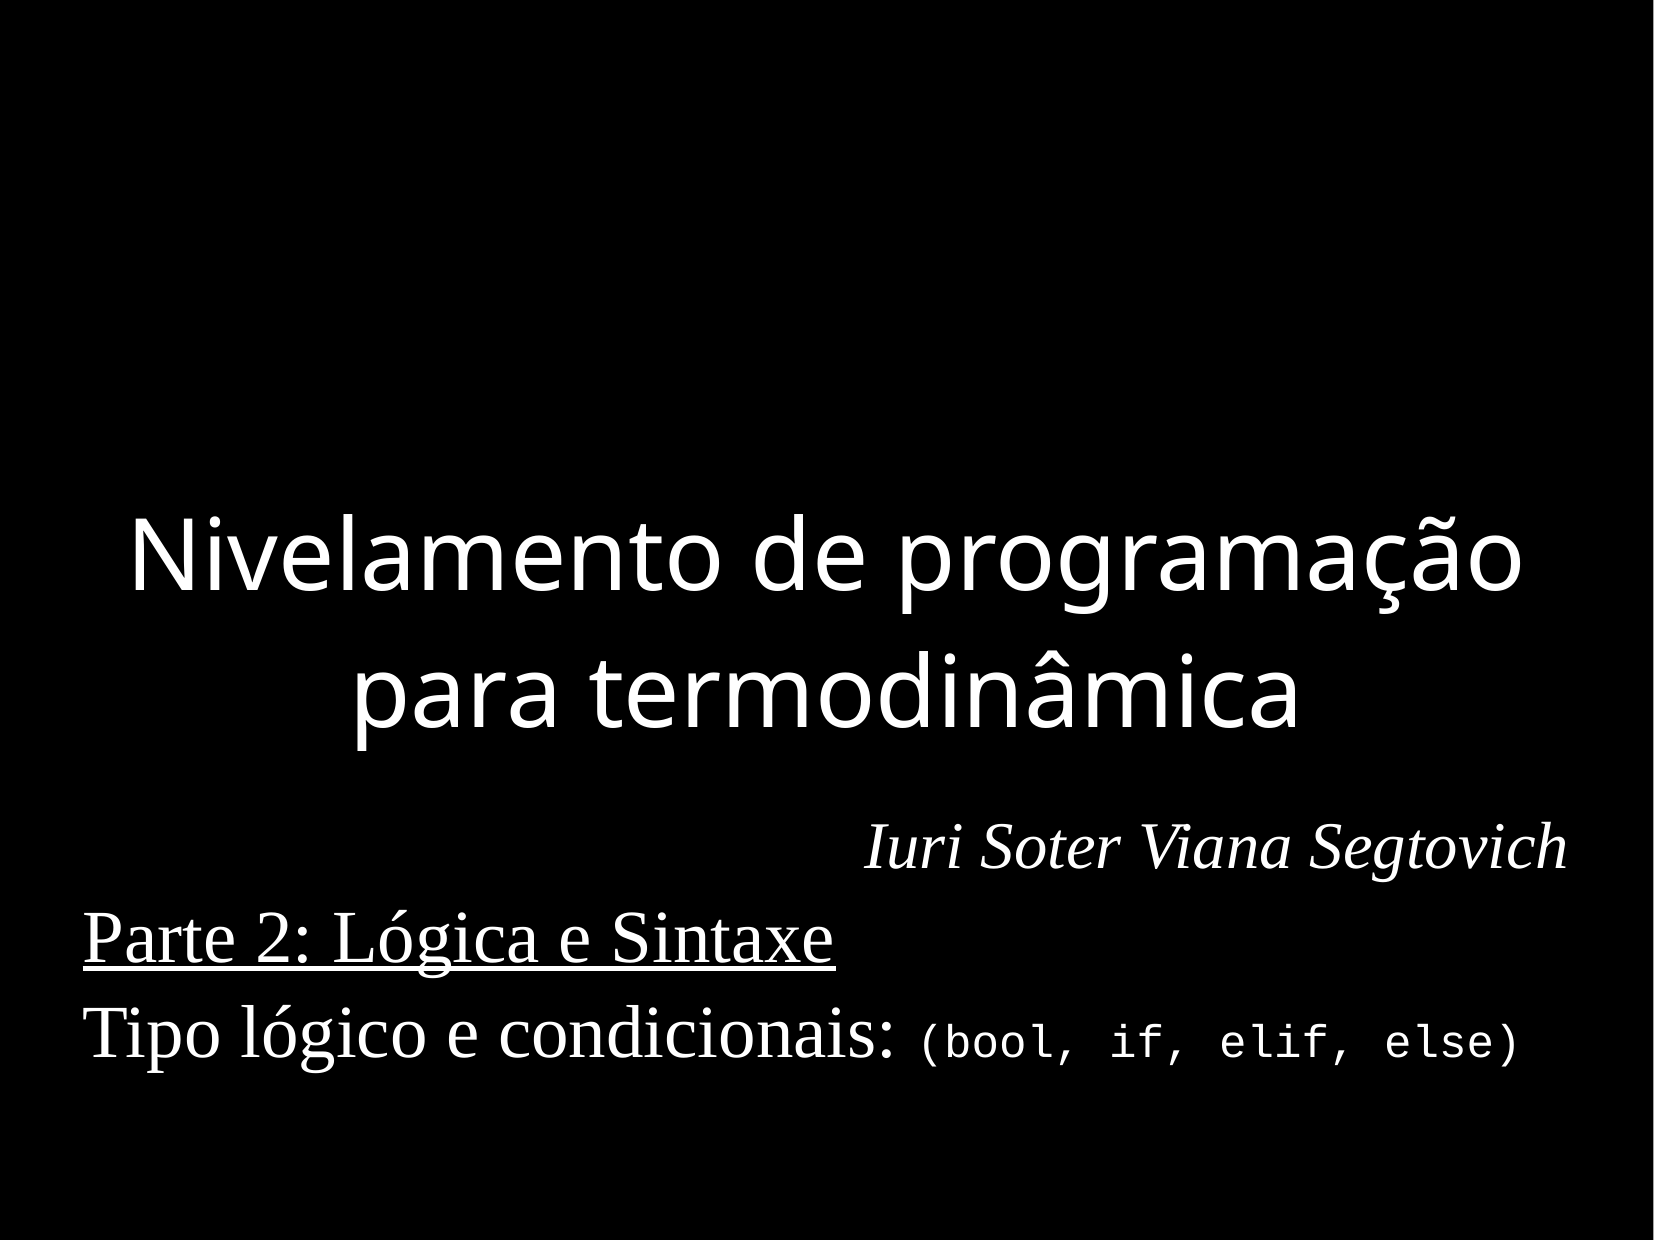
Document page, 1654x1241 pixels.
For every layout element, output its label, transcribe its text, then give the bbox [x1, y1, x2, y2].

title Nivelamento de programação para termodinâmica [82, 445, 1571, 795]
list Iuri Soter Viana Segtovich Parte 2: Lógica e Sintaxe Tipo lógico e condicionais: (bool, if, elif, else) [82, 809, 1571, 1241]
